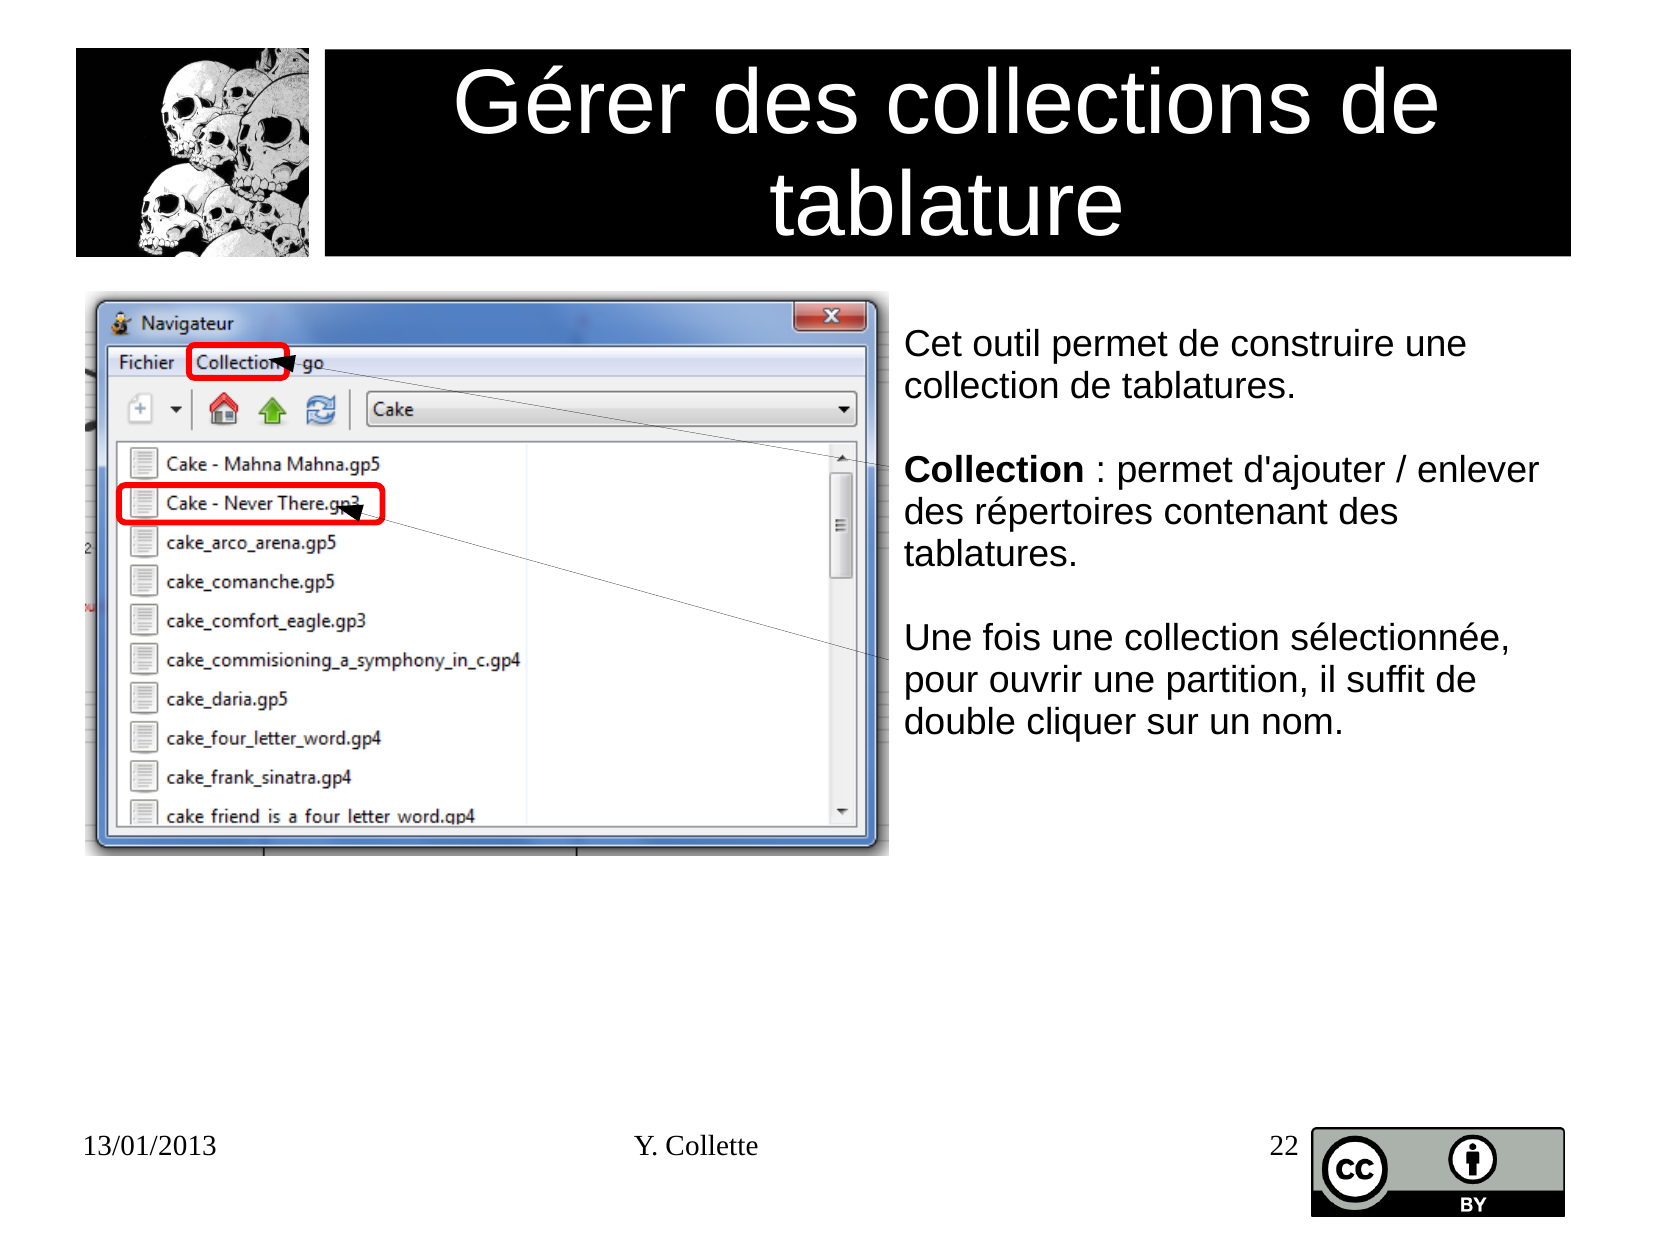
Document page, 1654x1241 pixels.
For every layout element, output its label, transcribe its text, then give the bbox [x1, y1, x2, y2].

text_box Cet outil permet de construire une collection de tablatures. Collection : permet d'ajouter / enlever des répertoires contenant des tablatures. Une fois une collection sélectionnée, pour ouvrir une partition, il suffit de double cliquer sur un nom. [888, 315, 1572, 751]
title Gérer des collections de tablature [324, 49, 1571, 257]
picture [122, 489, 379, 519]
picture [85, 291, 889, 856]
picture [1311, 1127, 1565, 1217]
picture [361, 514, 377, 519]
picture [76, 48, 309, 257]
picture [192, 349, 283, 374]
